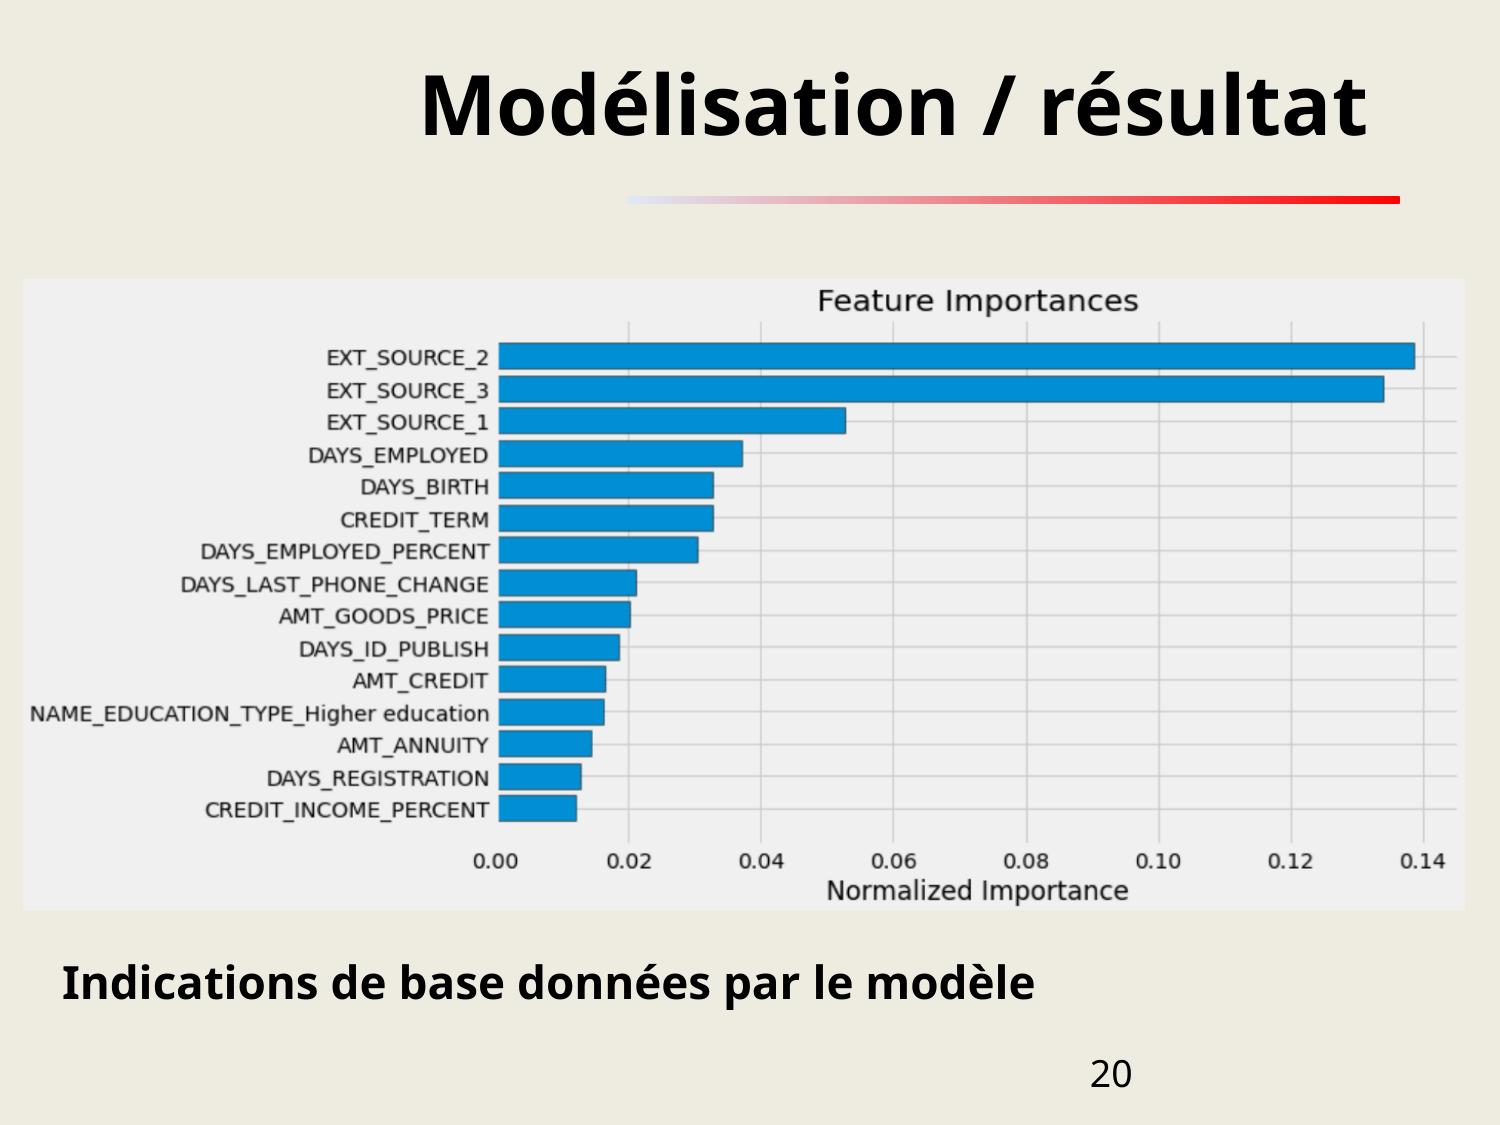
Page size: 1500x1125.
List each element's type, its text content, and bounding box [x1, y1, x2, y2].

text_box [627, 196, 1400, 204]
slide_number <numéro> [1074, 1042, 1425, 1103]
picture [23, 279, 1465, 910]
text_box Indications de base données par le modèle [47, 945, 1134, 1016]
title Modélisation / résultat [177, 45, 1406, 220]
